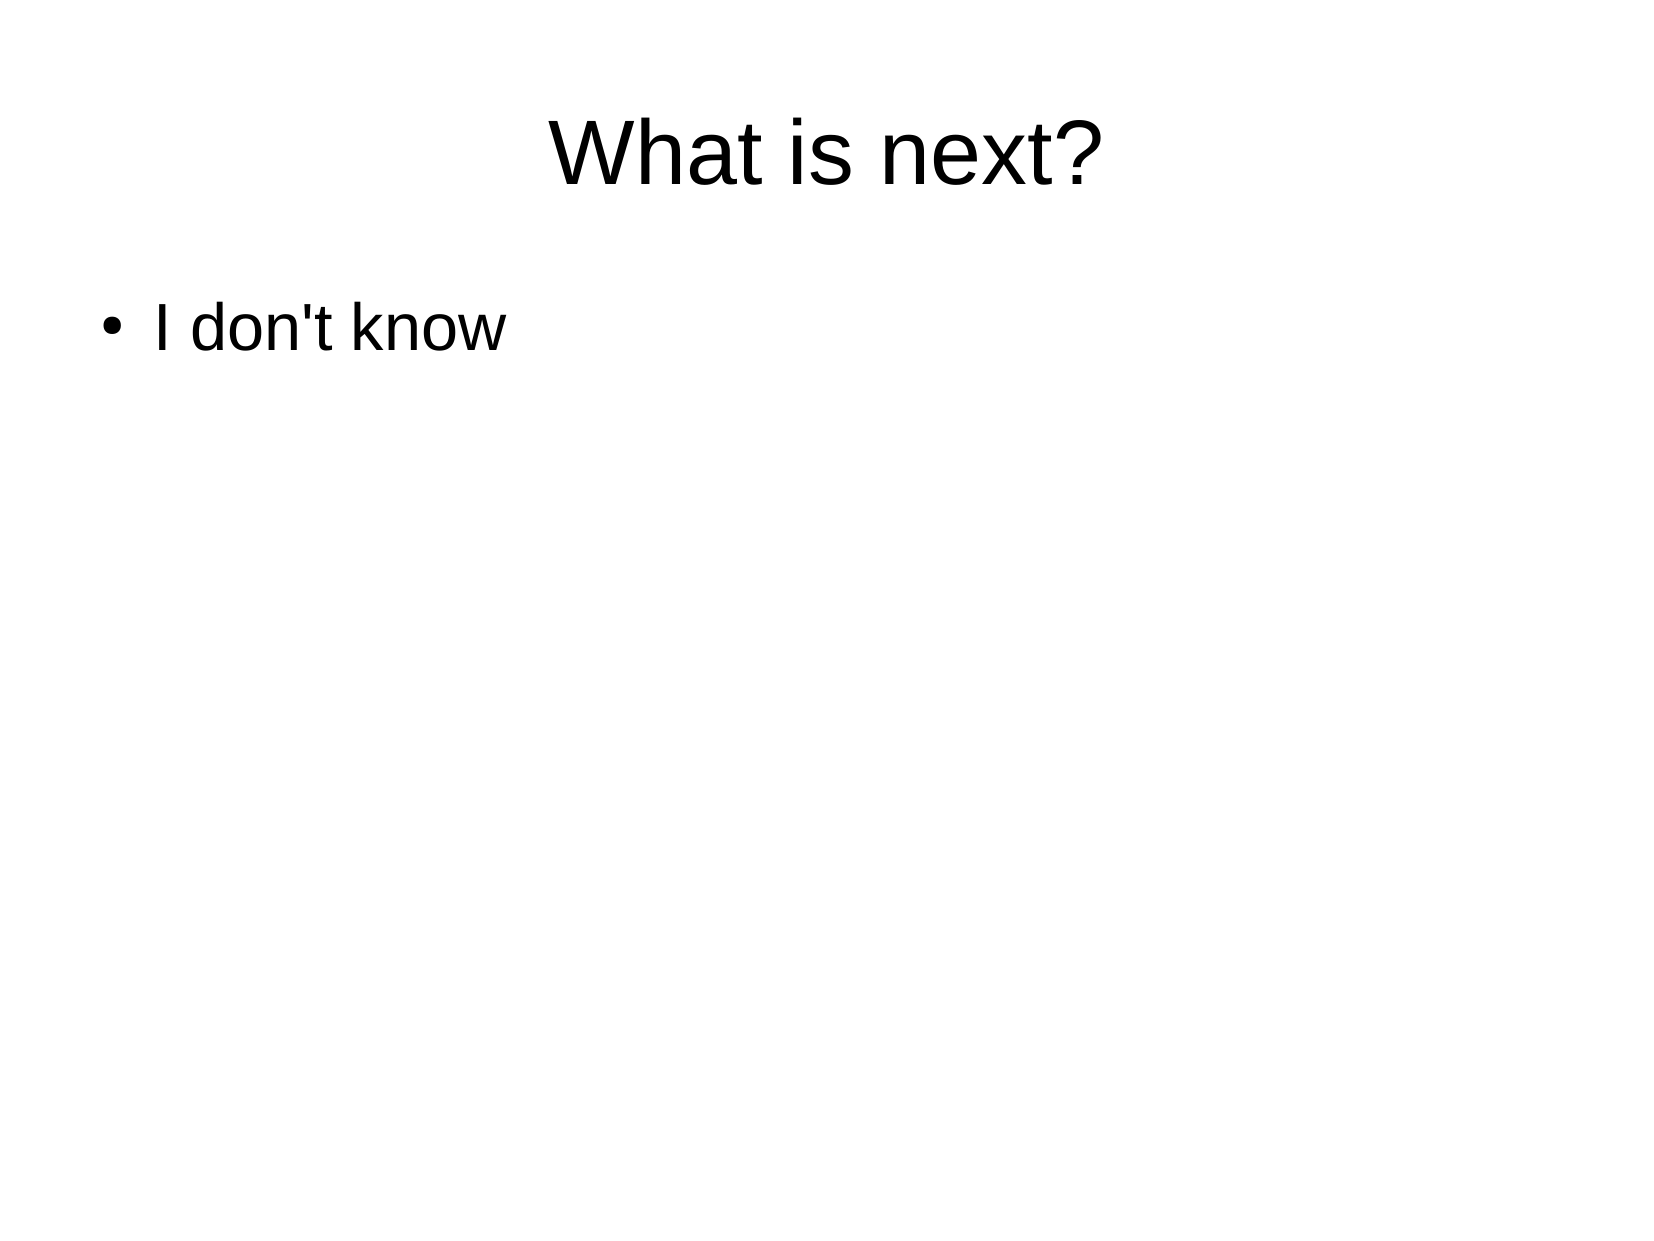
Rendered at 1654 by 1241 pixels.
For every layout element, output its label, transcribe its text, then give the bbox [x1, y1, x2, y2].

list I don't know [82, 290, 1571, 1010]
title What is next? [82, 49, 1571, 257]
